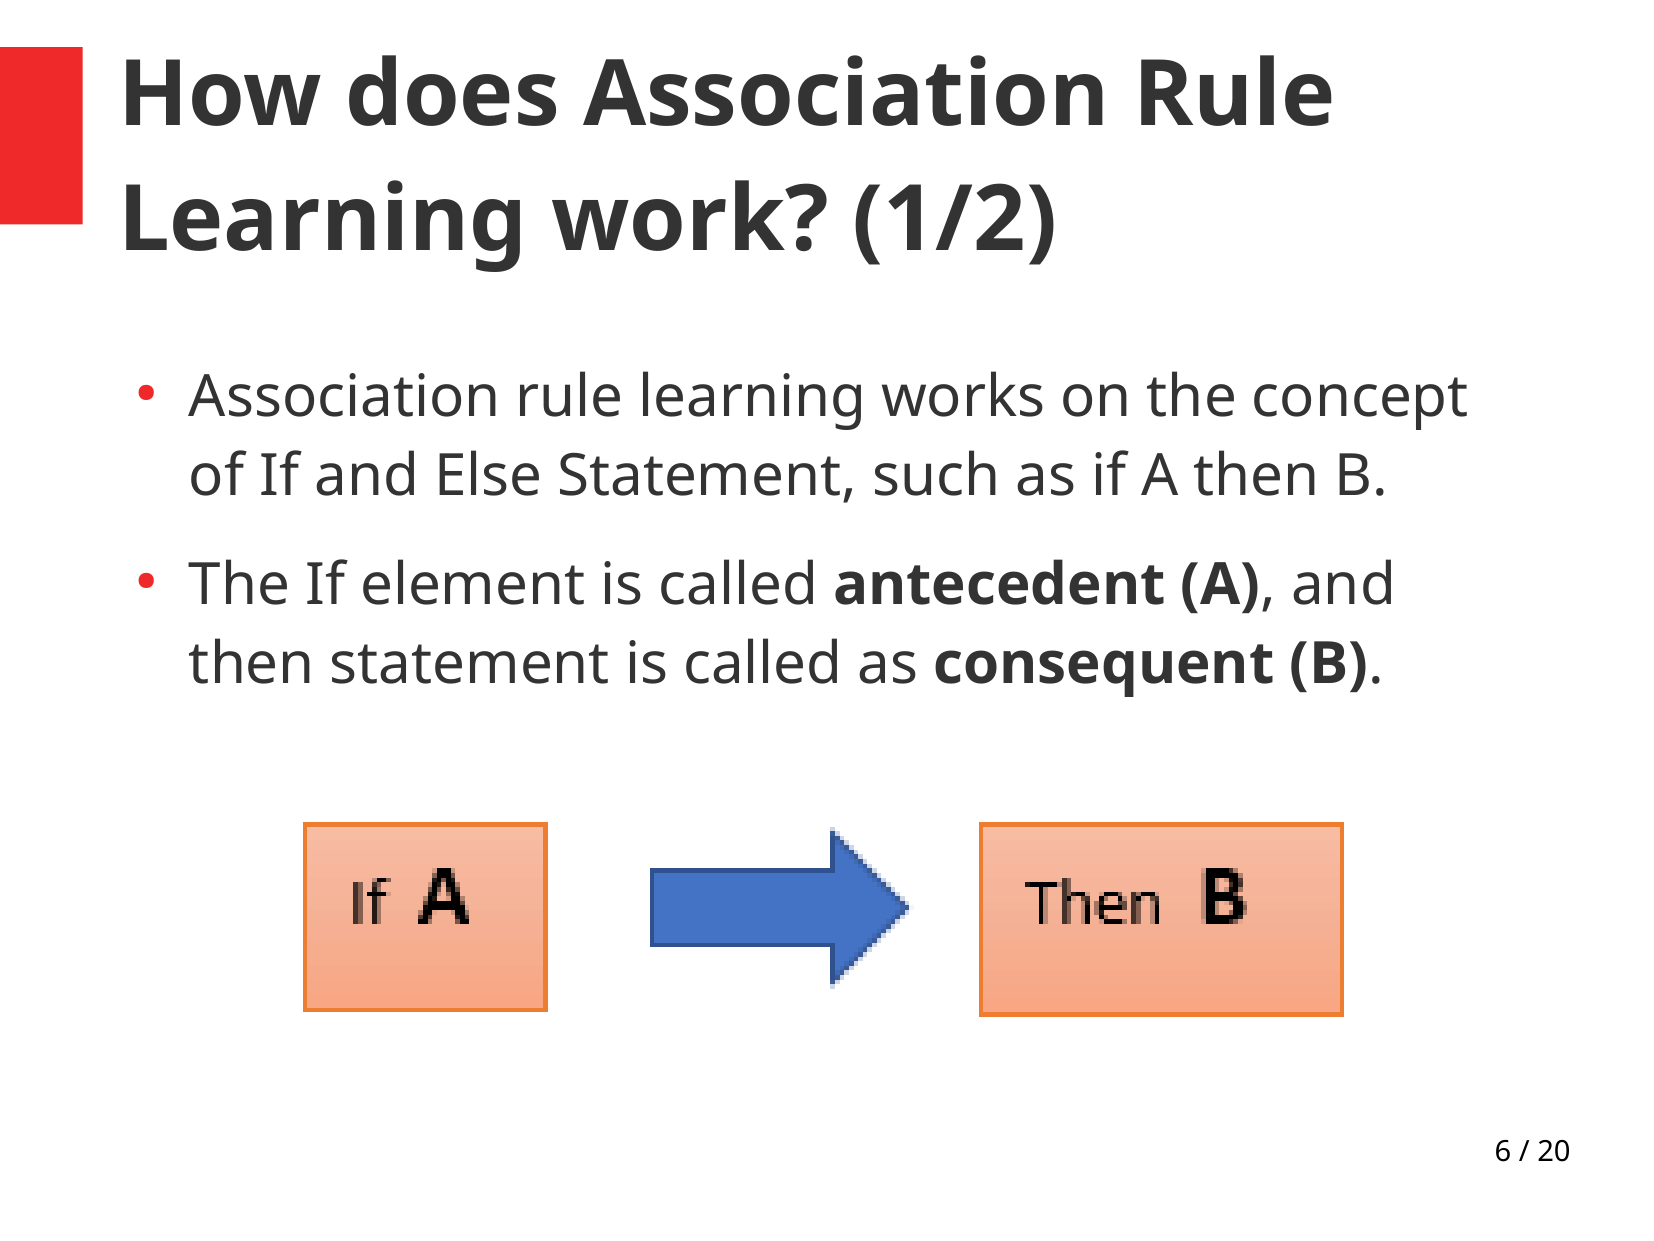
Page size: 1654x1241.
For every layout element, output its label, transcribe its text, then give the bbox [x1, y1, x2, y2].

picture [266, 762, 1382, 1087]
title How does Association Rule Learning work? (1/2) [118, 28, 1571, 278]
list Association rule learning works on the concept of If and Else Statement, such as if A then B. The If element is called antecedent (A), and then statement is called as consequent (B). [118, 354, 1536, 1074]
